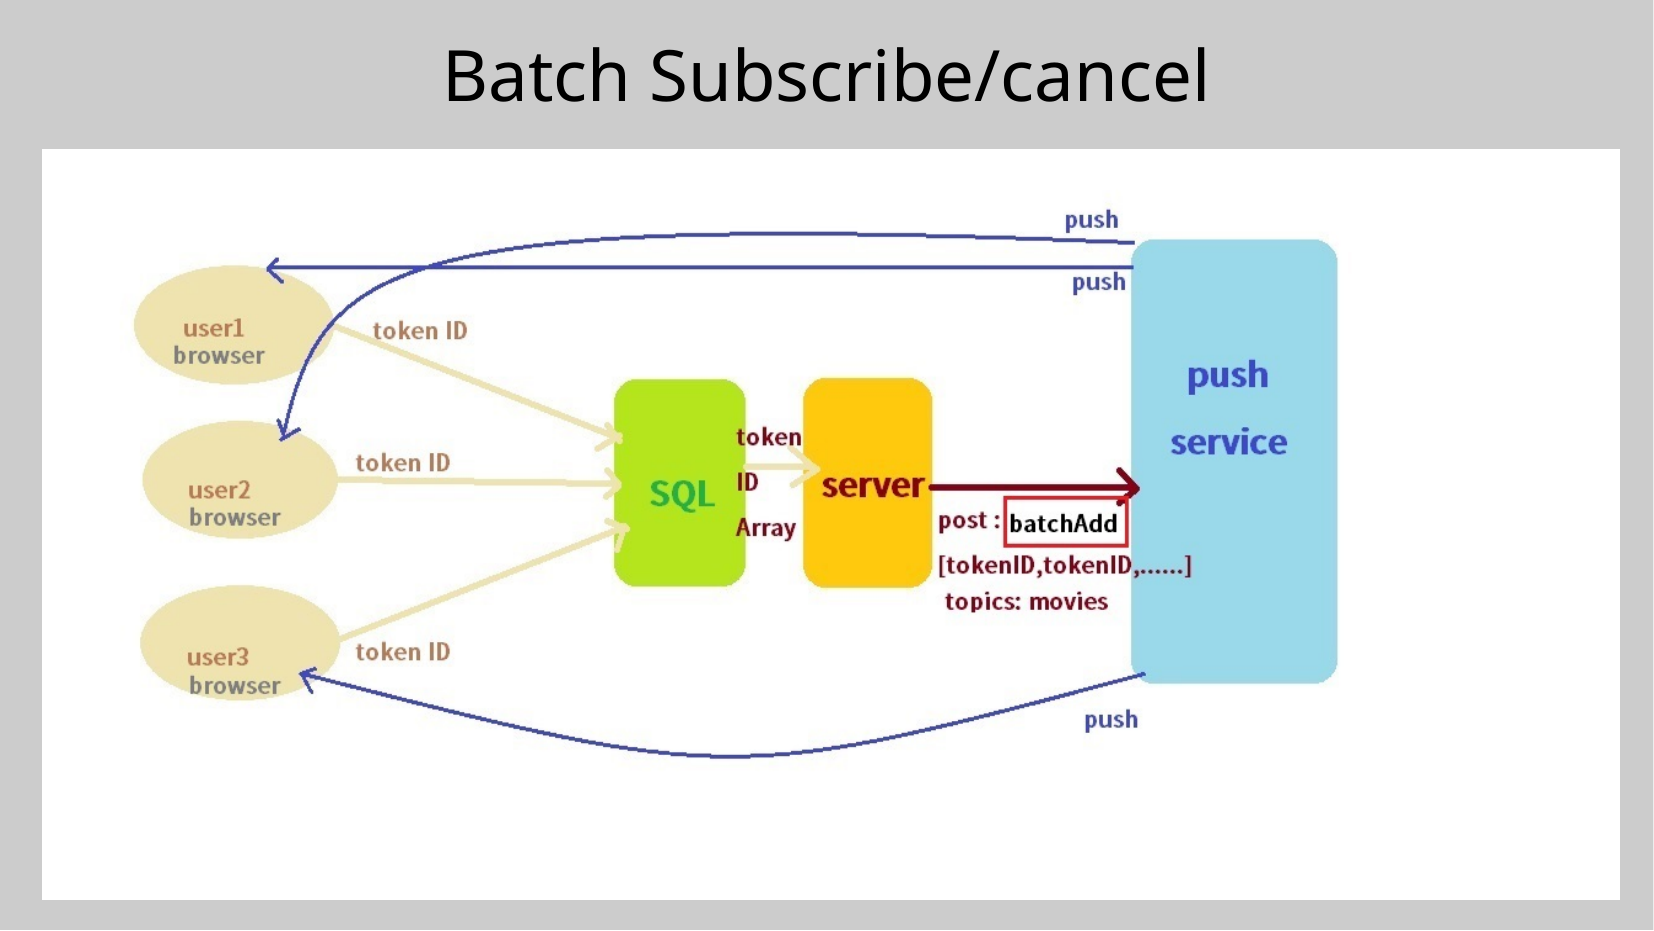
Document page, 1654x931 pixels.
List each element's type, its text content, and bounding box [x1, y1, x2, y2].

title Batch Subscribe/cancel [82, 15, 1571, 133]
picture [42, 149, 1621, 901]
